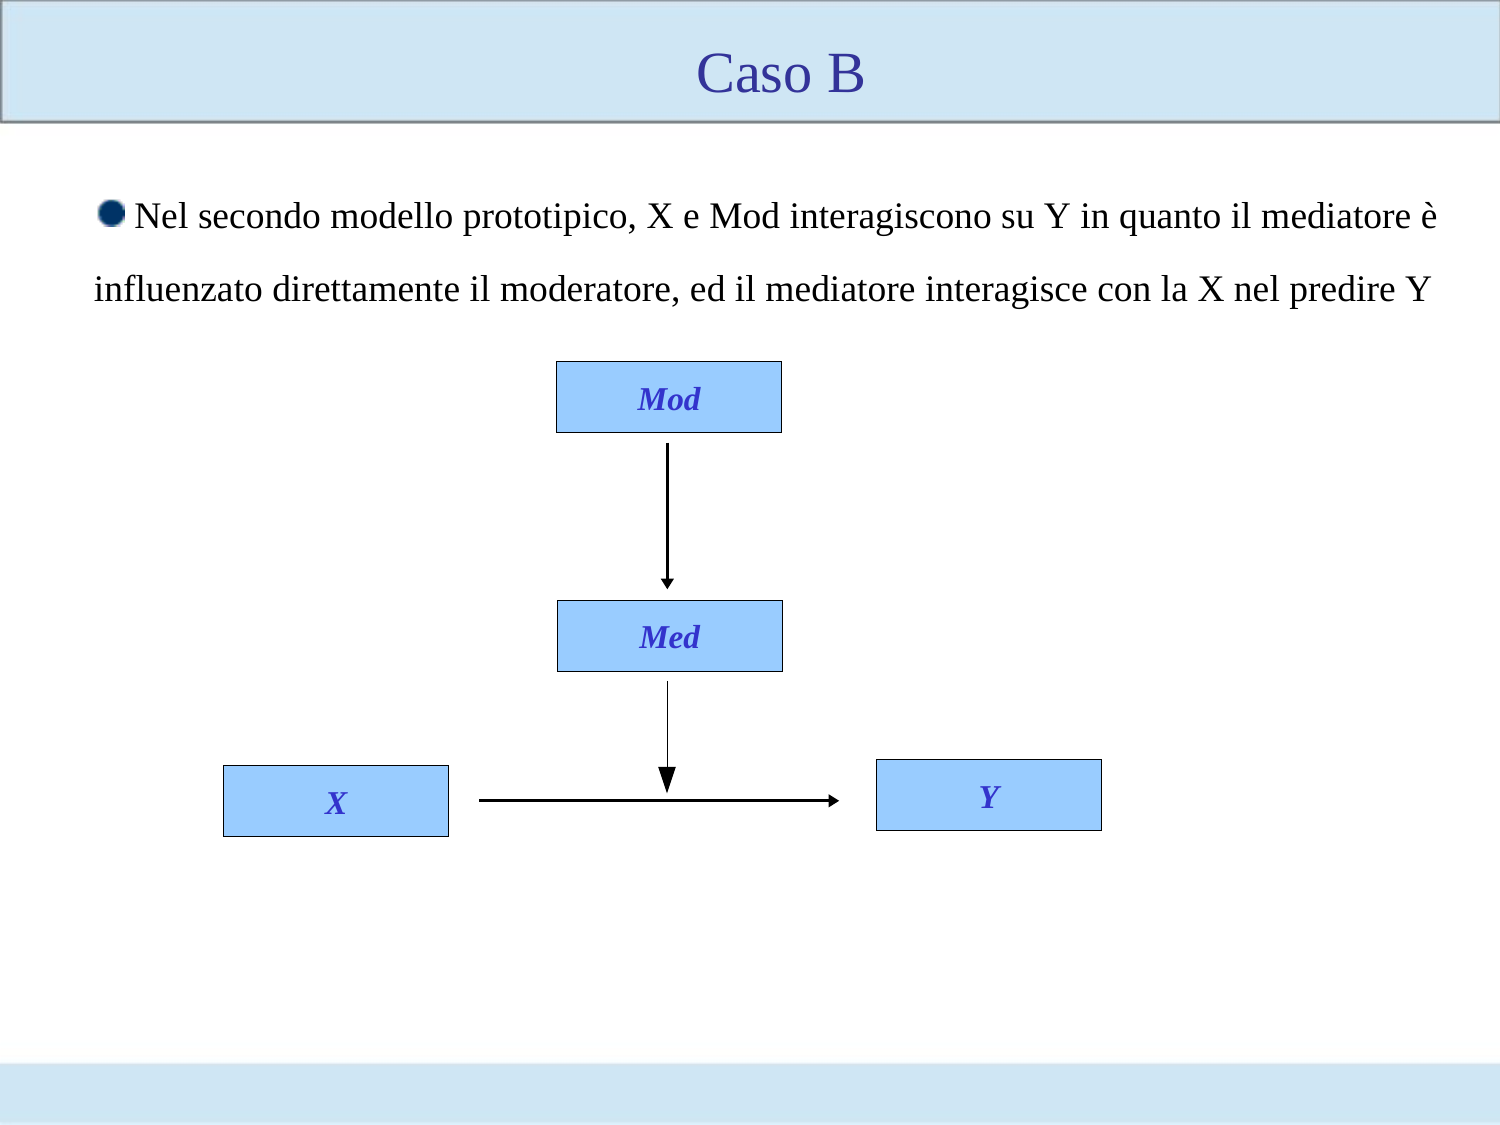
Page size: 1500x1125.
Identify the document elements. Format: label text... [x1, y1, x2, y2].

text_box Y [876, 759, 1102, 831]
text_box Mod [556, 361, 782, 433]
picture [94, 196, 125, 227]
text_box Med [557, 600, 783, 672]
text_box X [223, 765, 449, 837]
title Caso B [249, 21, 1313, 117]
text_box Nel secondo modello prototipico, X e Mod interagiscono su Y in quanto il mediatore è influenzato direttamente il moderatore, ed il mediatore interagisce con la X nel predire Y [79, 148, 1500, 317]
picture [0, 0, 1500, 1125]
